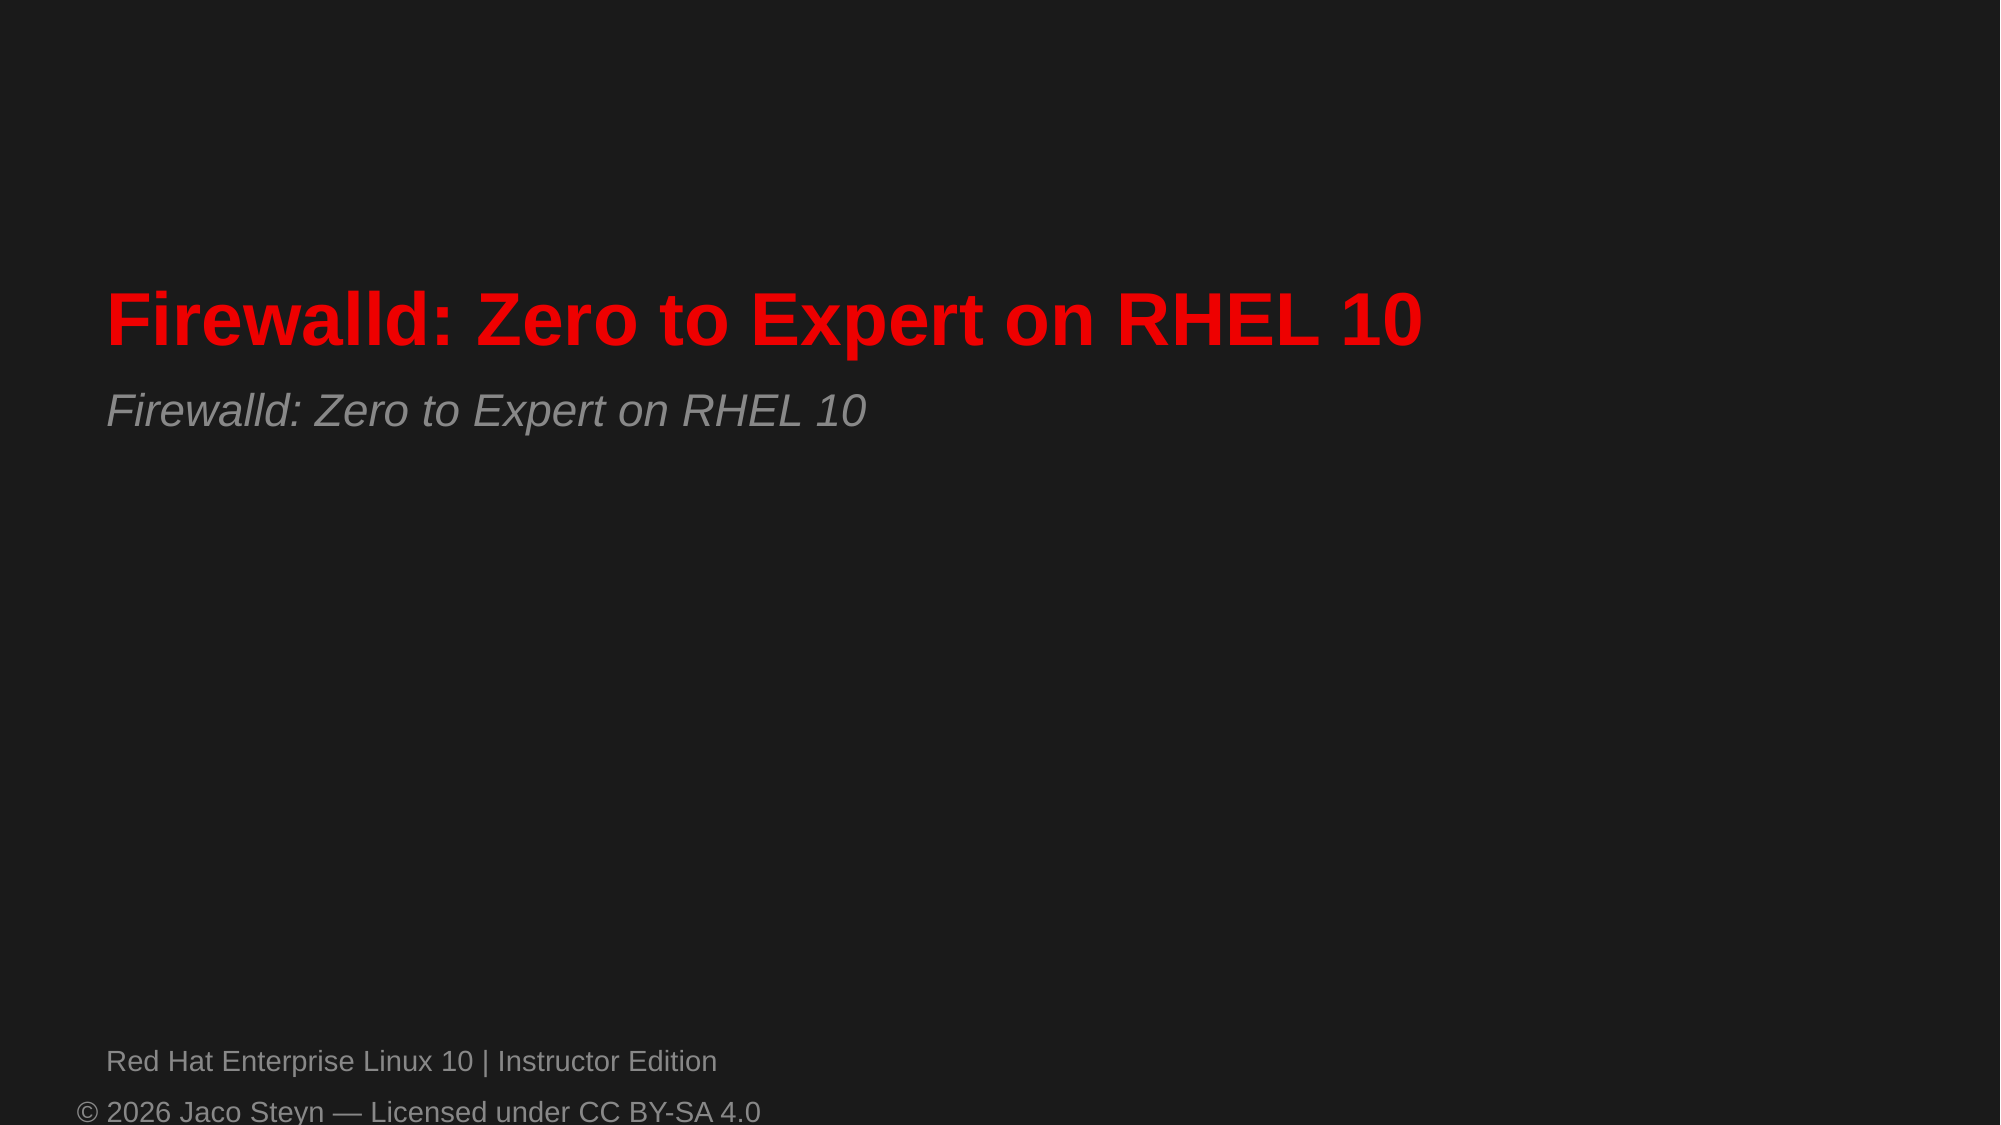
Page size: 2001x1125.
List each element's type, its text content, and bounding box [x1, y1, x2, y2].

text_box Red Hat Enterprise Linux 10 | Instructor Edition [88, 1033, 1912, 1075]
text_box Firewalld: Zero to Expert on RHEL 10 Firewalld: Zero to Expert on RHEL 10 [88, 265, 1912, 562]
text_box © 2026 Jaco Steyn — Licensed under CC BY-SA 4.0 [59, 1083, 1942, 1120]
